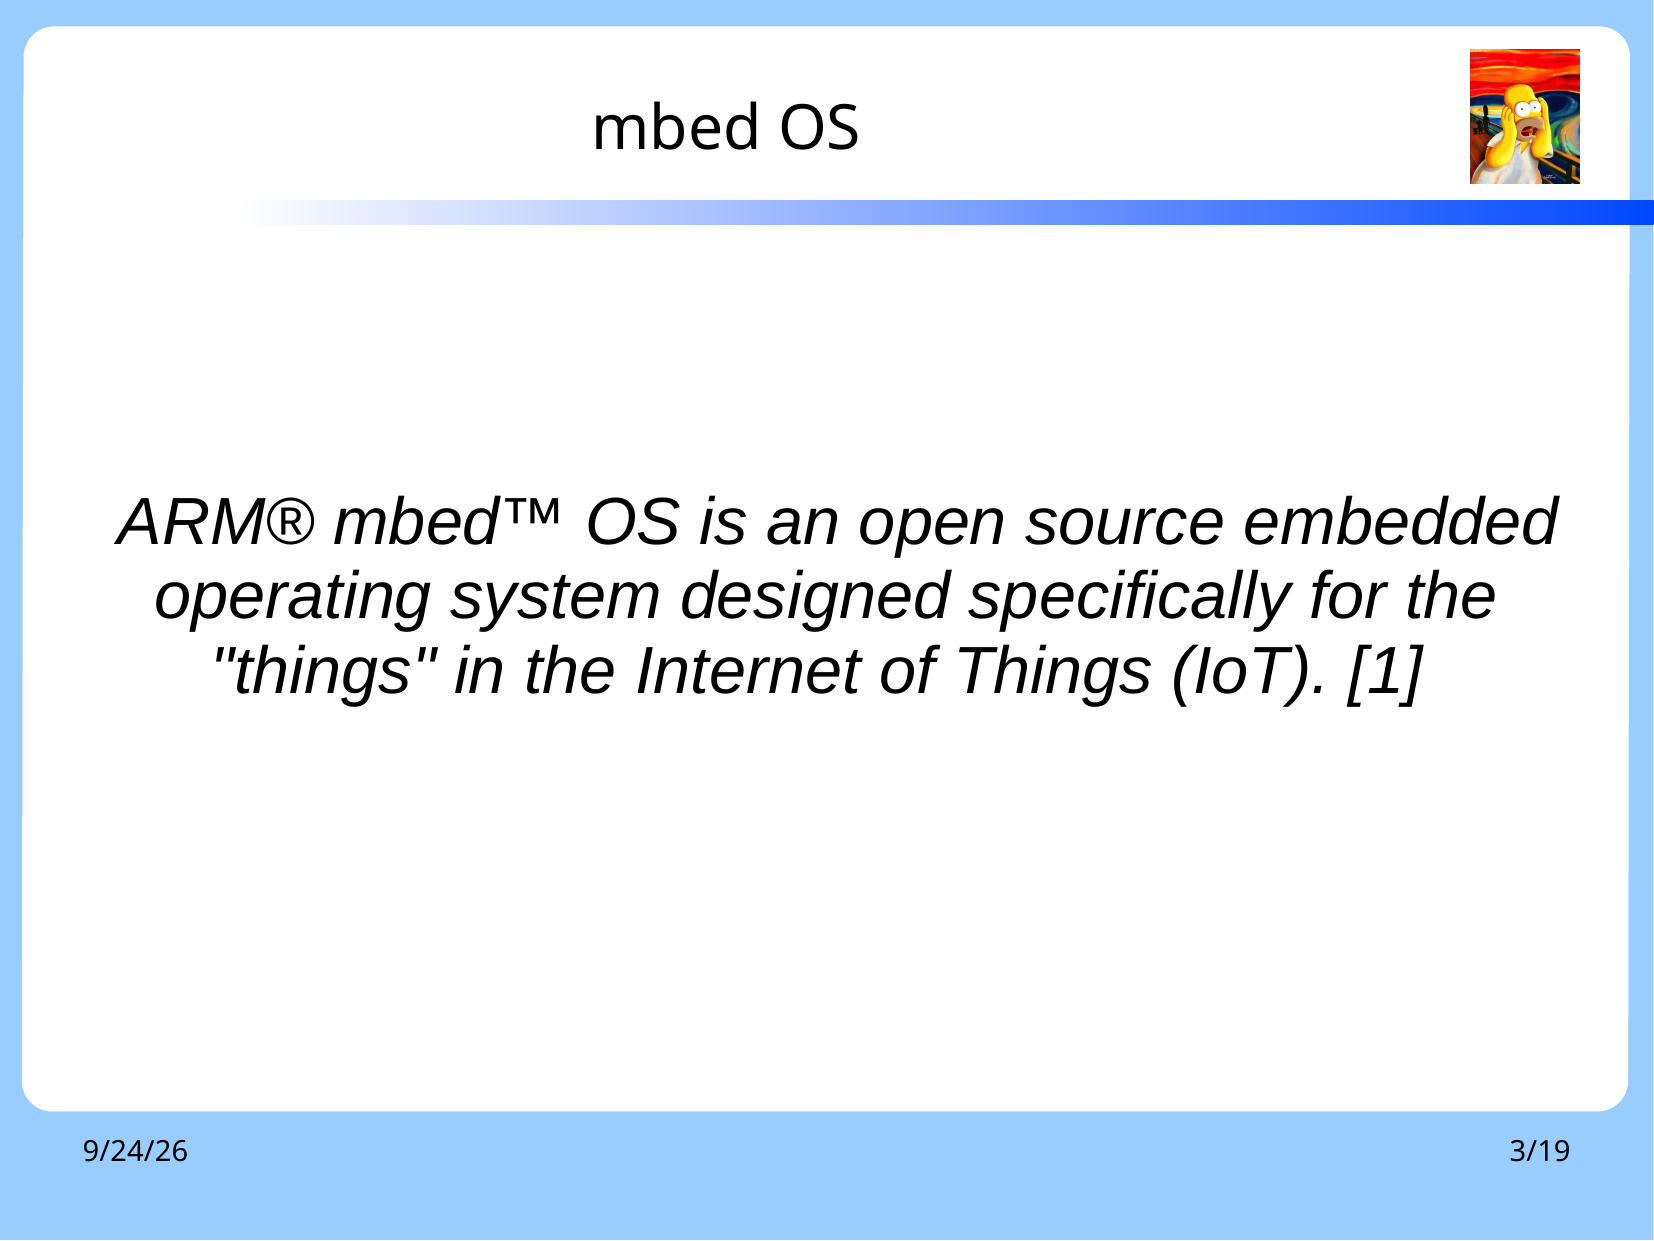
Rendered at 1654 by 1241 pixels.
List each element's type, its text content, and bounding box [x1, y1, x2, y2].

subtitle ARM® mbed™ OS is an open source embedded operating system designed specifically for the "things" in the Internet of Things (IoT). [1] [82, 236, 1571, 956]
picture [1470, 49, 1580, 184]
title mbed OS [82, 49, 1371, 201]
